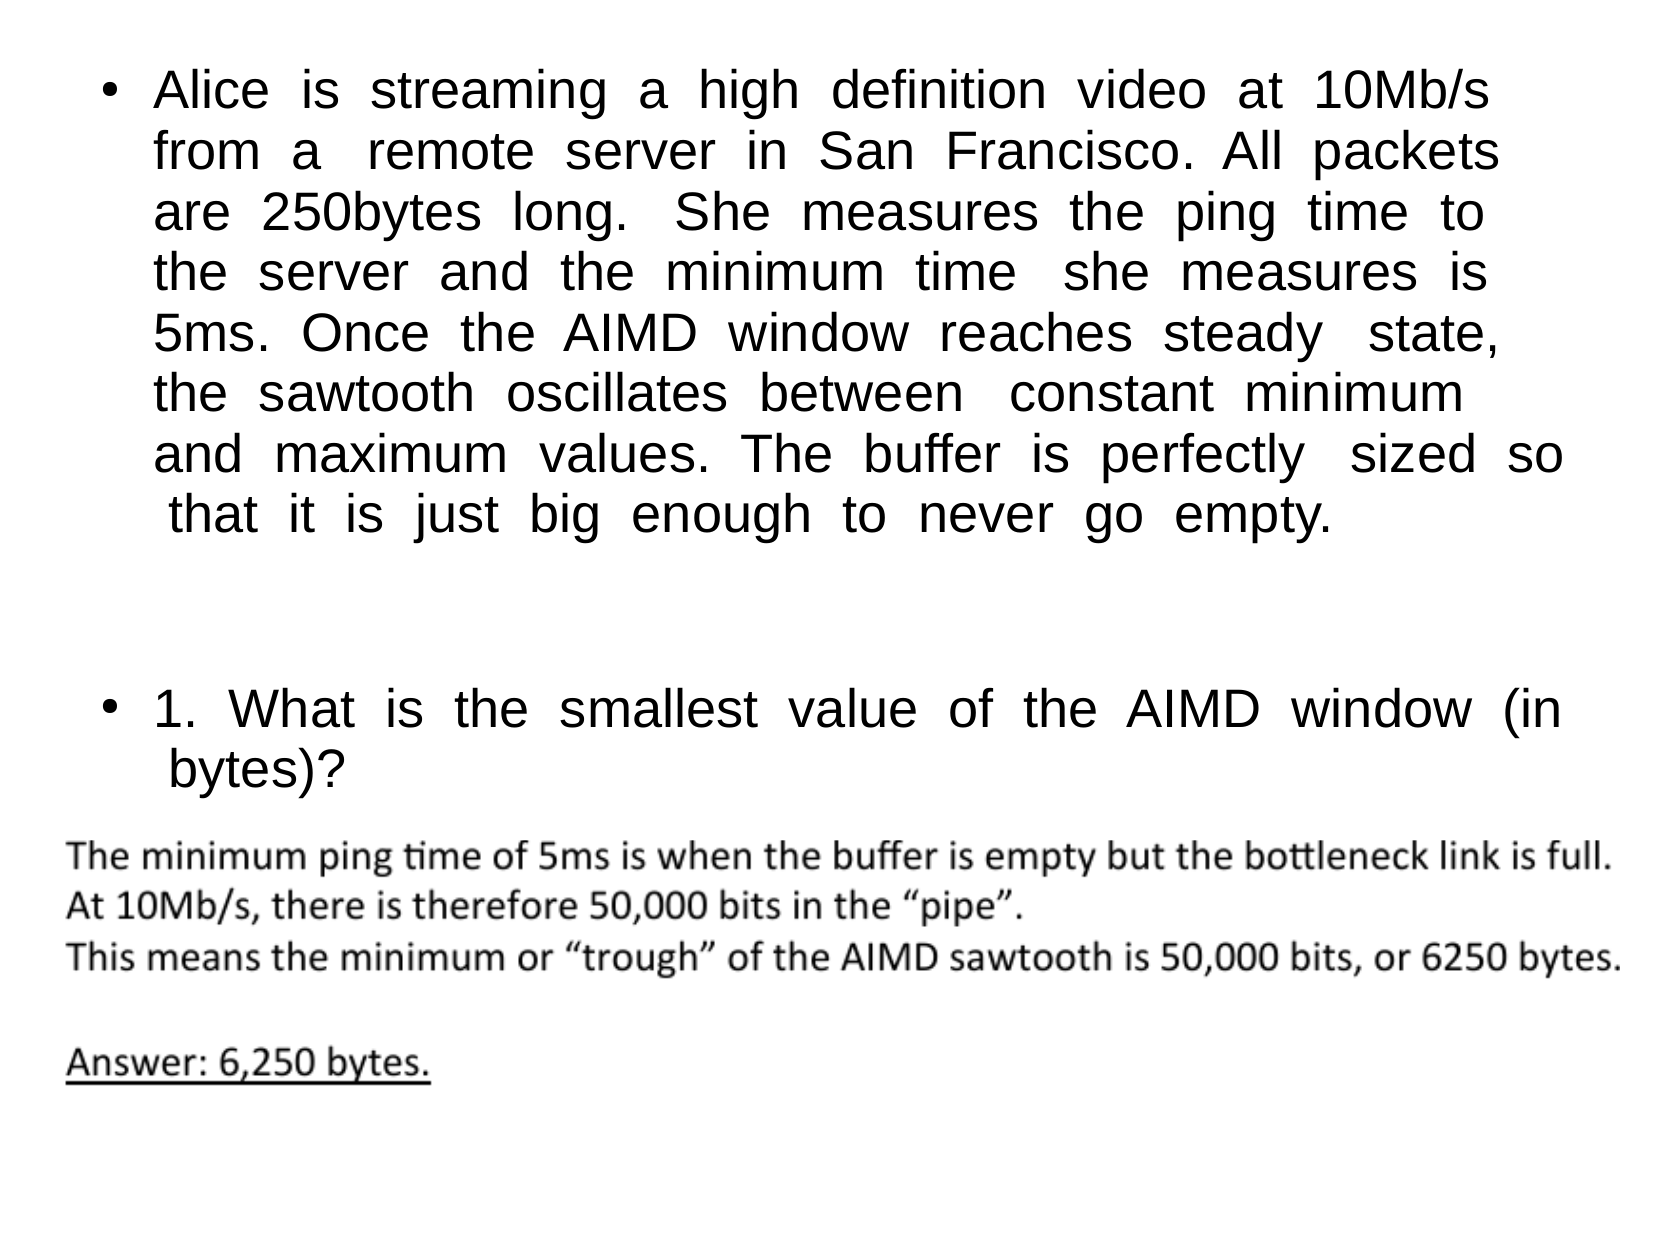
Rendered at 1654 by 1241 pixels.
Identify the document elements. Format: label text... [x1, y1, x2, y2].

list Alice is streaming a high definition video at 10Mb/s from a remote server in San Francisco. All packets are 250bytes long. She measures the ping time to the server and the minimum time she measures is 5ms. Once the AIMD window reaches steady state, the sawtooth oscillates between constant minimum and maximum values. The buffer is perfectly sized so that it is just big enough to never go empty. 1. What is the smallest value of the AIMD window (in bytes)? [82, 60, 1571, 840]
picture [30, 840, 1621, 1093]
